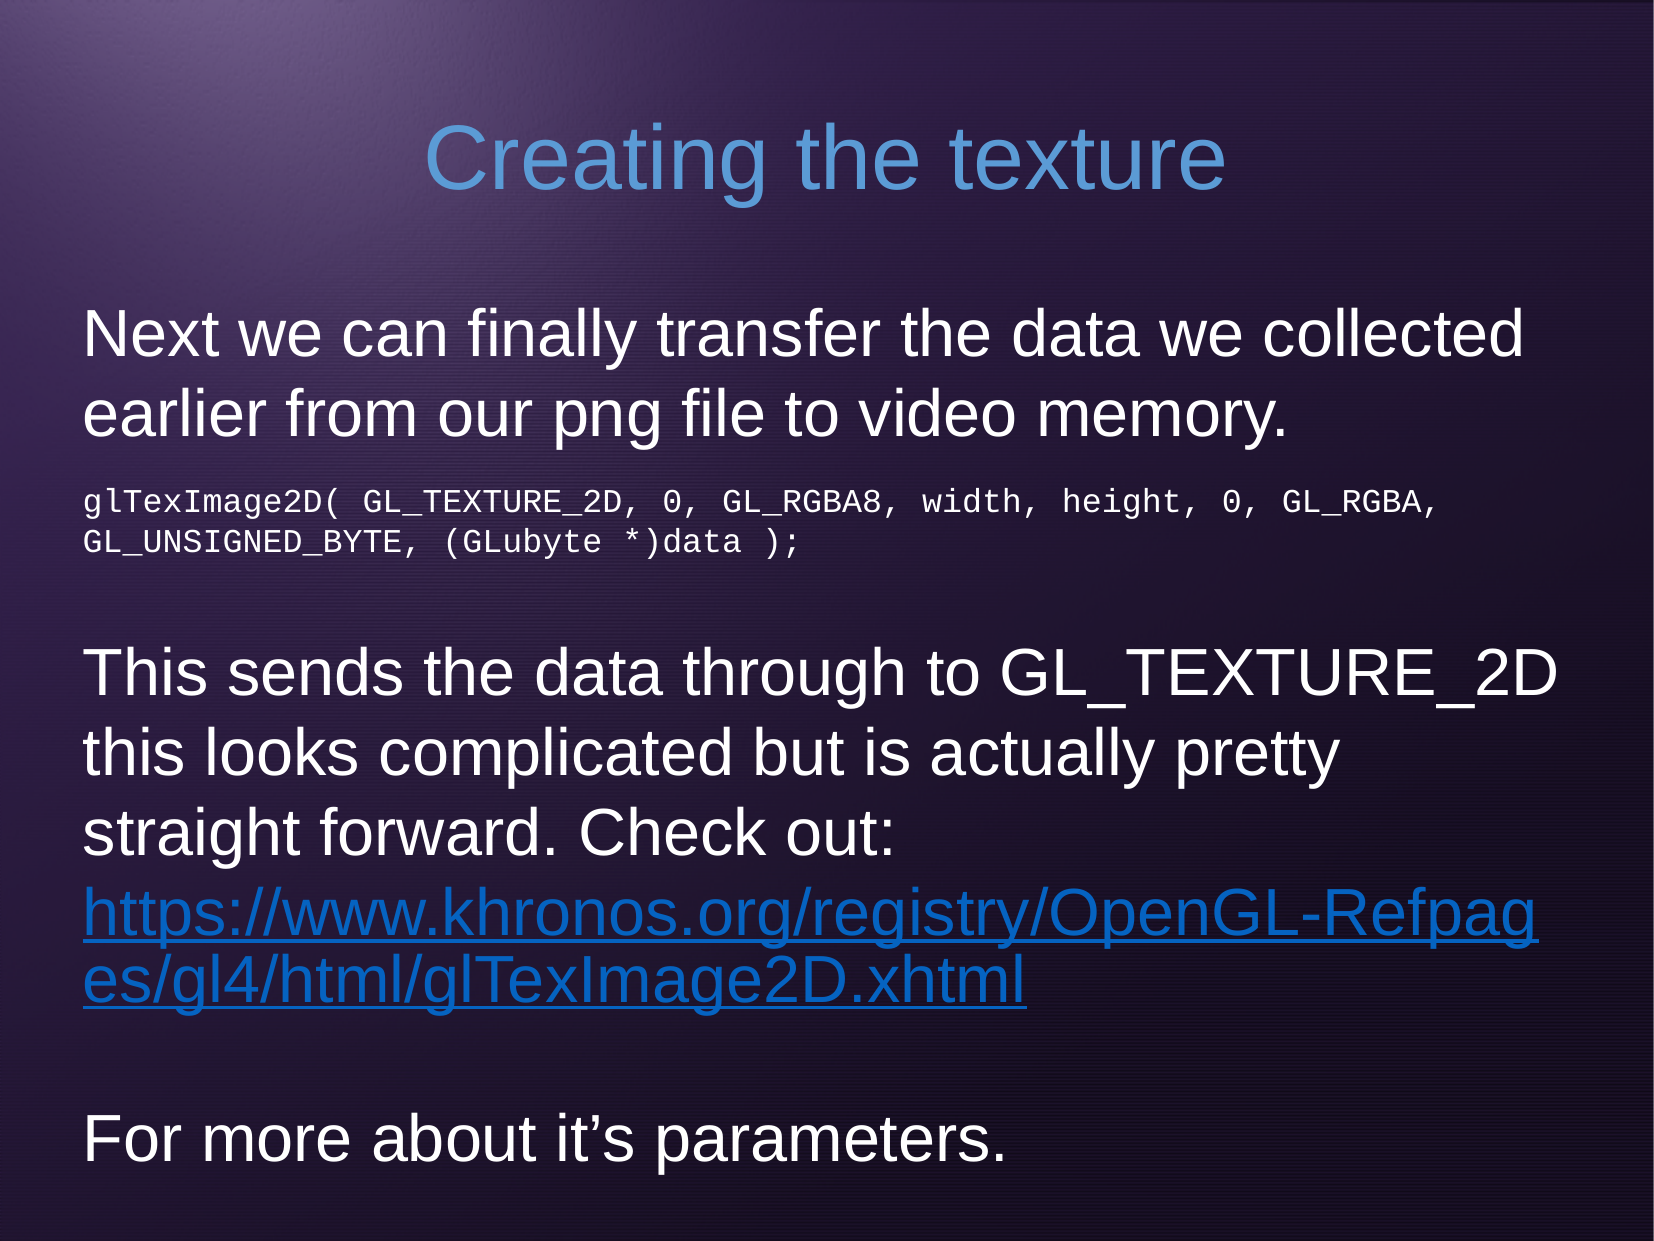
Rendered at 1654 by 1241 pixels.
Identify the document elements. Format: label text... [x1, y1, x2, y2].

title Creating the texture [82, 49, 1571, 257]
picture [0, 0, 1654, 1241]
list Next we can finally transfer the data we collected earlier from our png file to video memory. glTexImage2D( GL_TEXTURE_2D, 0, GL_RGBA8, width, height, 0, GL_RGBA, GL_UNSIGNED_BYTE, (GLubyte *)data ); This sends the data through to GL_TEXTURE_2D this looks complicated but is actually pretty straight forward. Check out: https://www.khronos.org/registry/OpenGL-Refpages/gl4/html/glTexImage2D.xhtml For more about it’s parameters. [82, 290, 1571, 1010]
